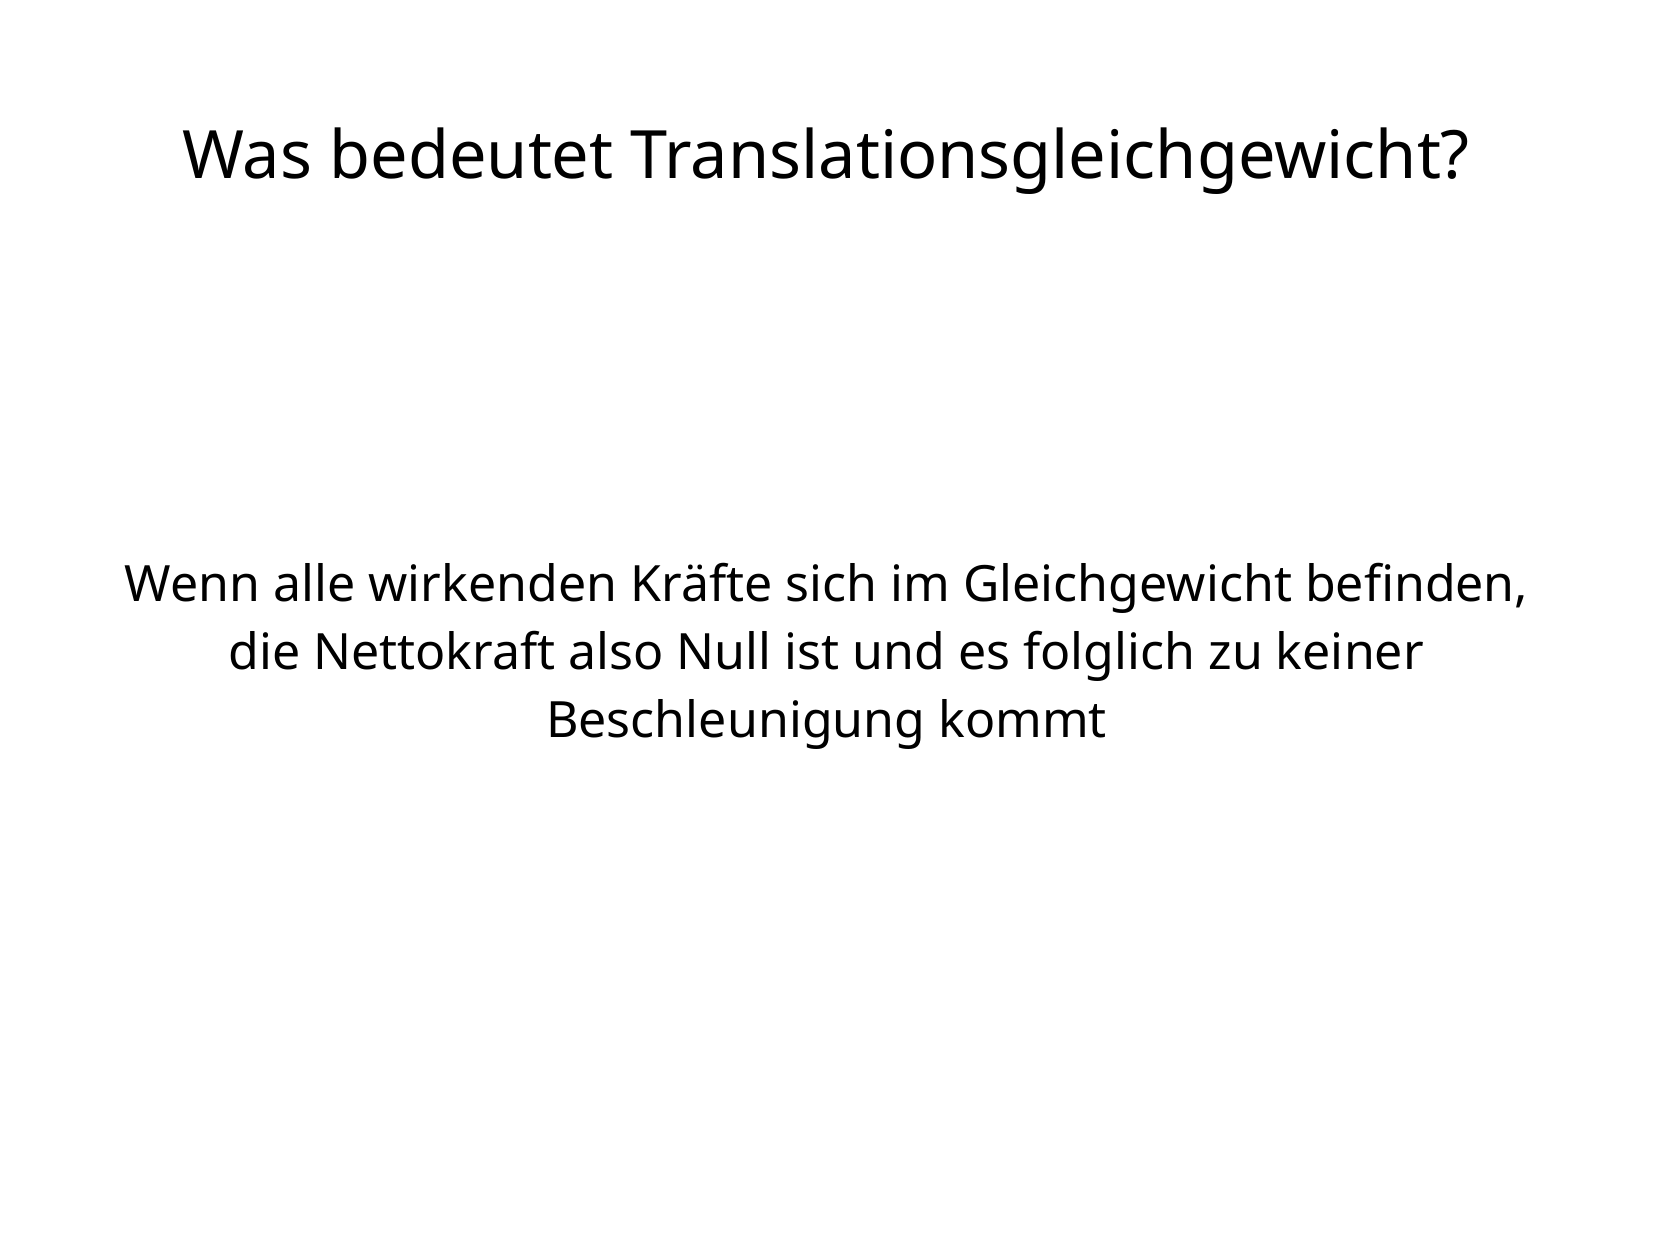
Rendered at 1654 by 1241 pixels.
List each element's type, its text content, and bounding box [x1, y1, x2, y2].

title Was bedeutet Translationsgleichgewicht? [82, 49, 1571, 257]
subtitle Wenn alle wirkenden Kräfte sich im Gleichgewicht befinden, die Nettokraft also Null ist und es folglich zu keiner Beschleunigung kommt [82, 290, 1571, 1010]
